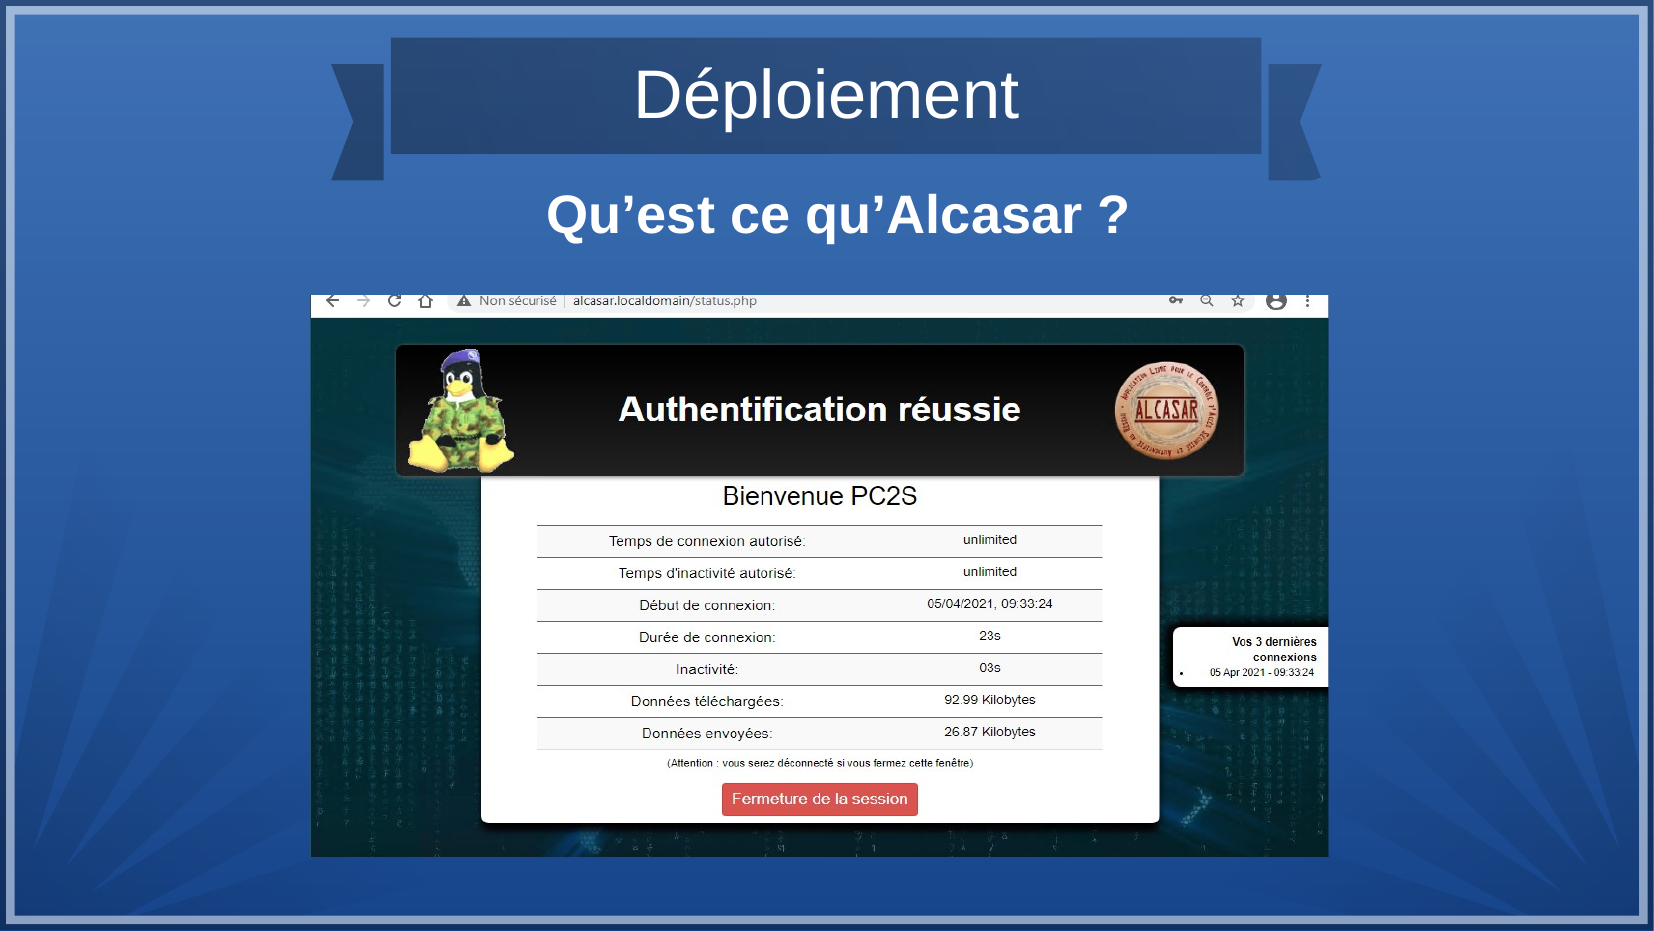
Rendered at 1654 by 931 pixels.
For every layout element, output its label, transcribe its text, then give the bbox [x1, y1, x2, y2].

title Déploiement [389, 35, 1264, 154]
text_box Qu’est ce qu’Alcasar ? [531, 177, 1152, 254]
picture [310, 295, 1329, 857]
